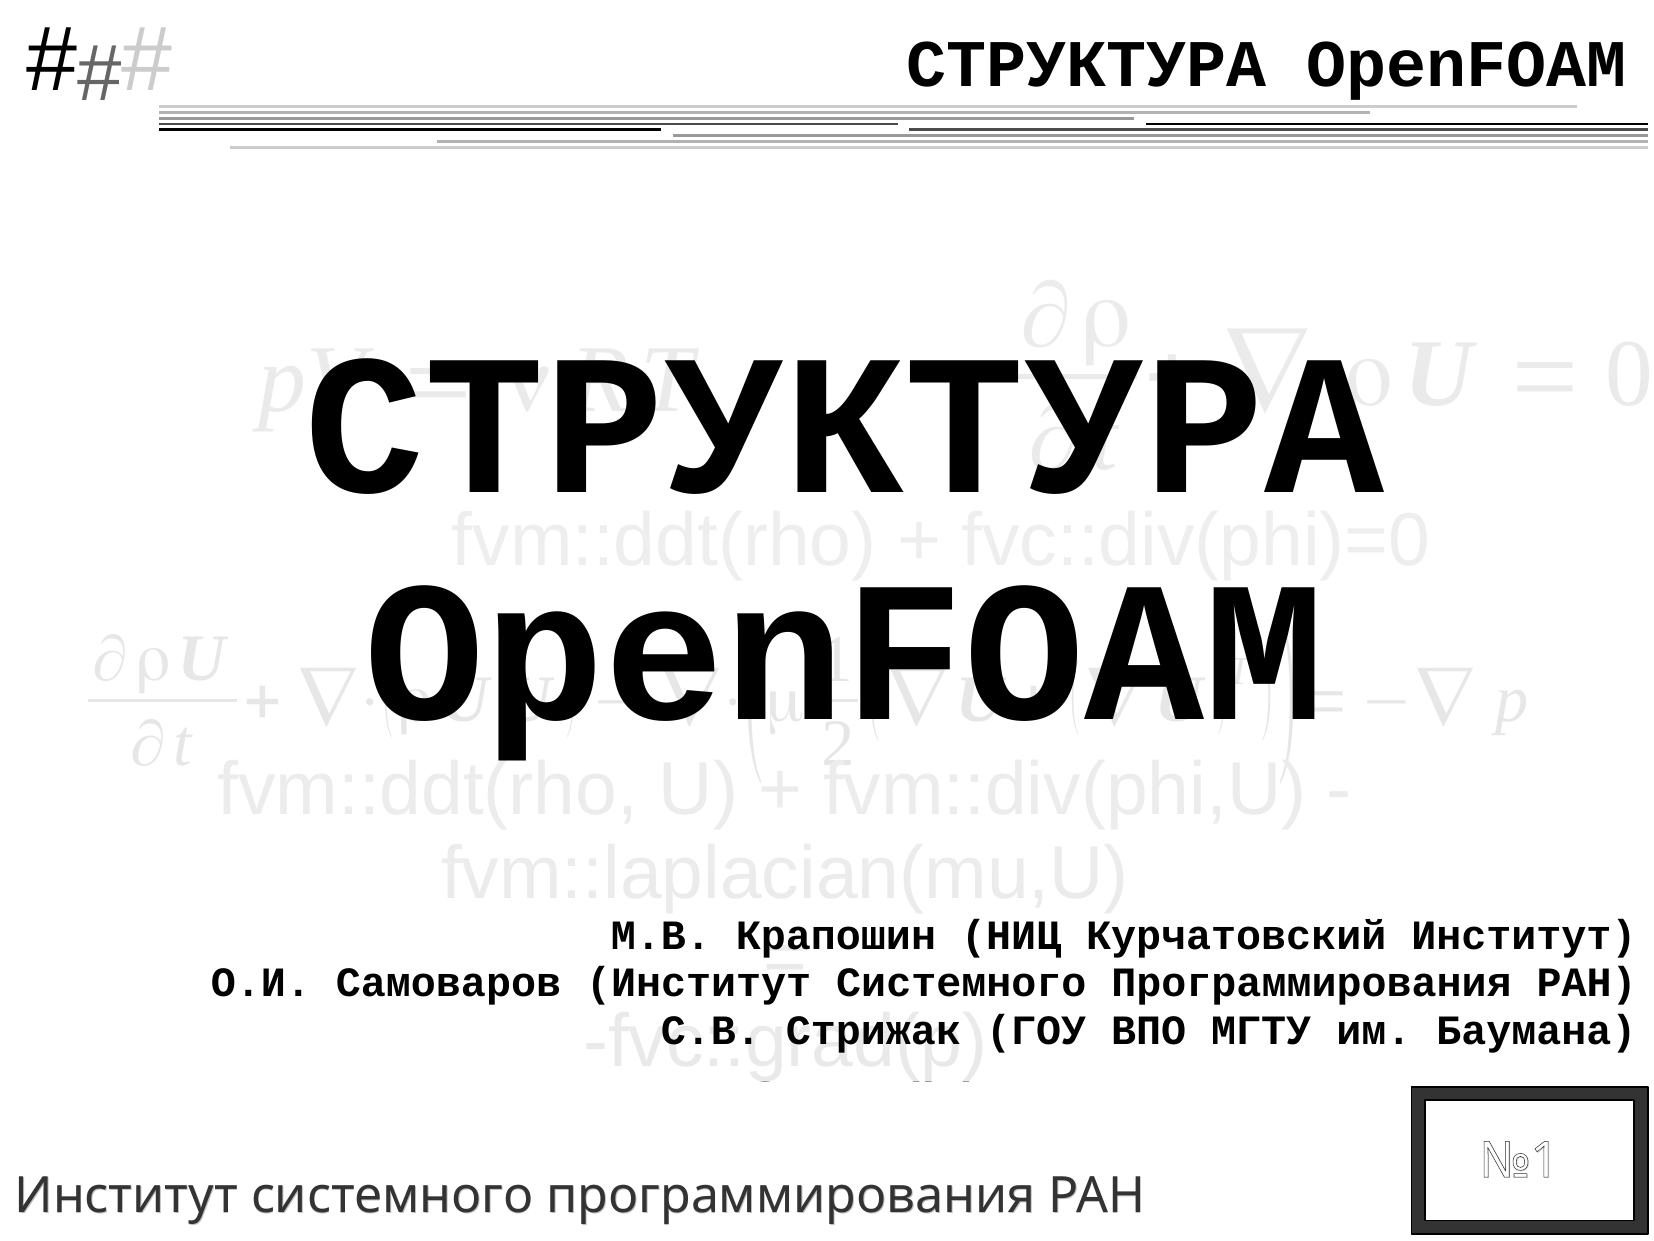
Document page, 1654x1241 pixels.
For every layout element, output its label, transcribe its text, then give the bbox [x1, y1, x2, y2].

text_box СТРУКТУРА OpenFOAM [289, 318, 1400, 787]
text_box М.В. Крапошин (НИЦ Курчатовский Институт) О.И. Самоваров (Институт Системного Программирования РАН) С.В. Стрижак (ГОУ ВПО МГТУ им. Баумана) [11, 907, 1651, 1065]
